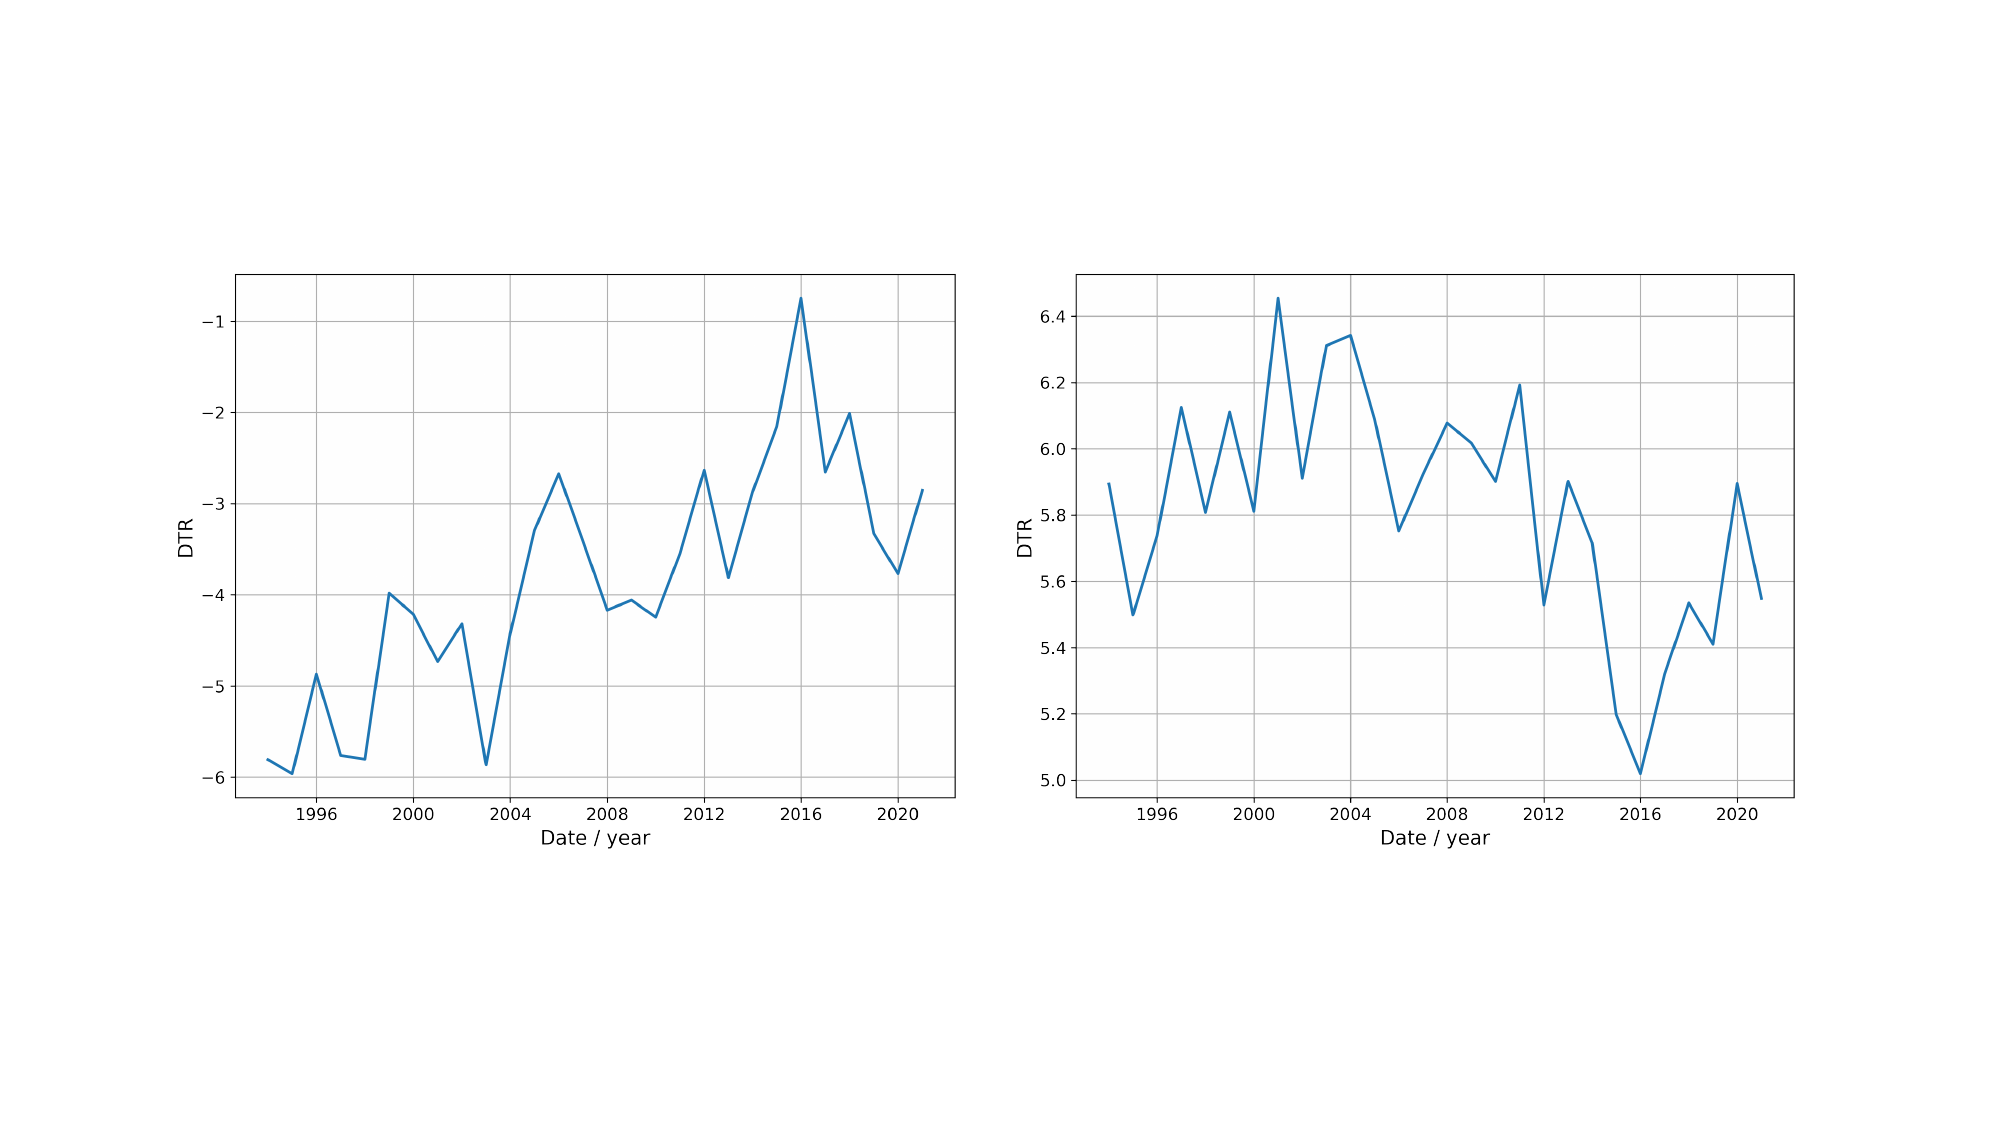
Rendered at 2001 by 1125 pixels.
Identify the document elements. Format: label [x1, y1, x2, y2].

picture [160, 259, 970, 866]
picture [999, 259, 1809, 866]
